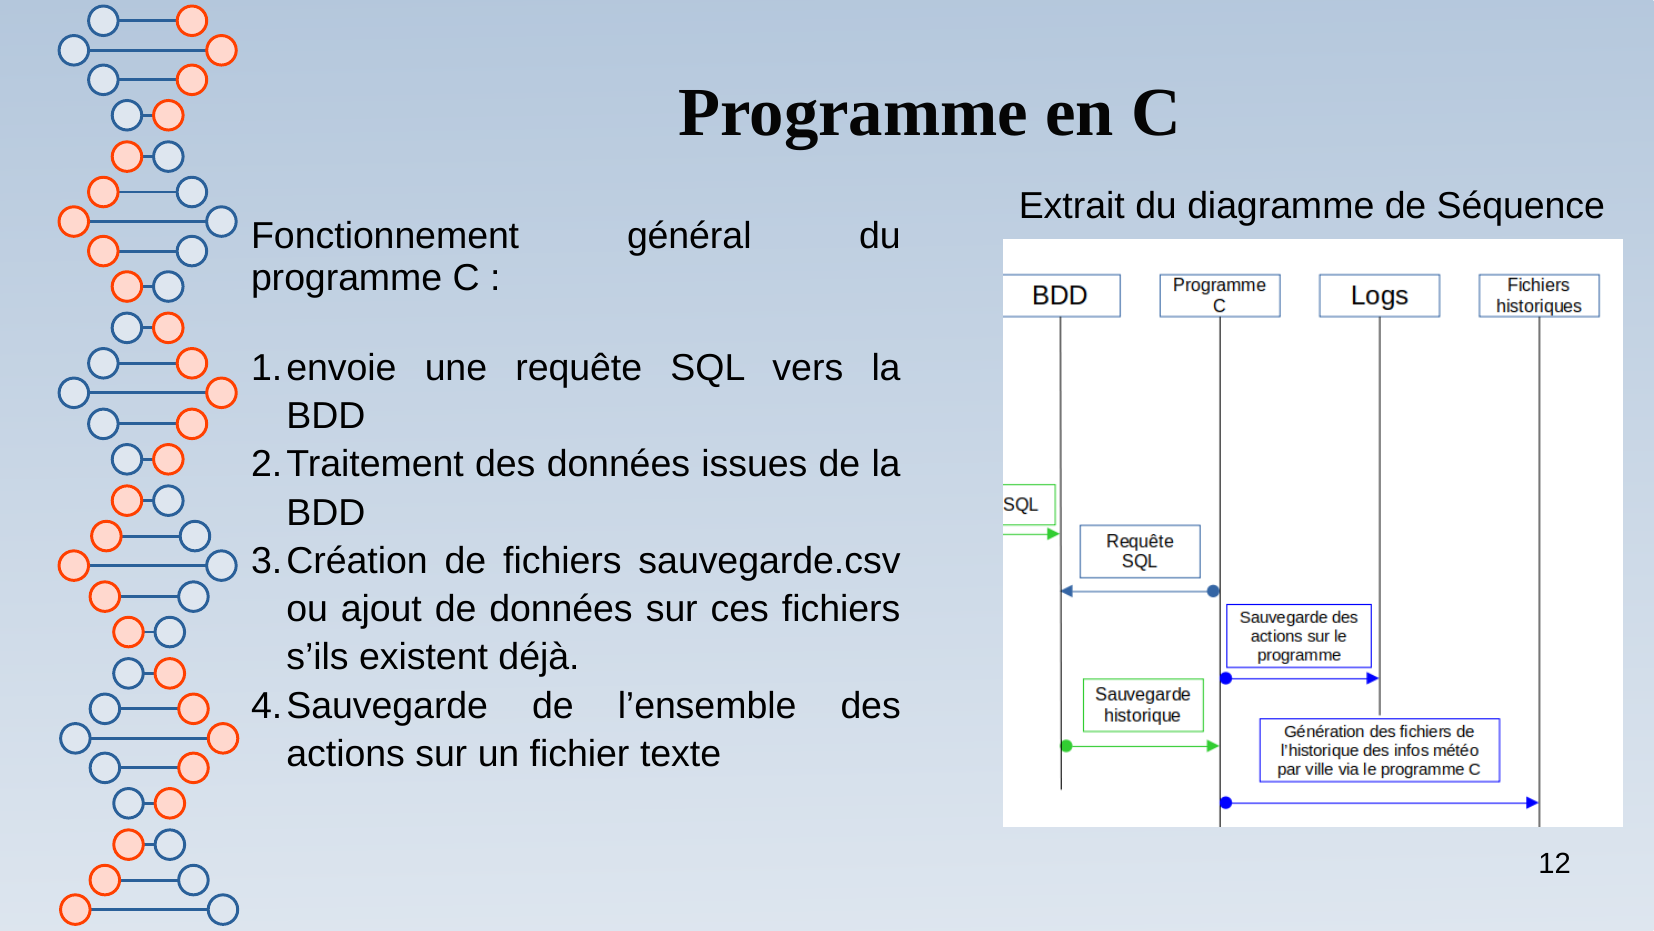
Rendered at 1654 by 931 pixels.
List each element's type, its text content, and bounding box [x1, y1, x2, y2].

picture [1003, 239, 1623, 827]
title Programme en C [265, 35, 1595, 189]
text_box Fonctionnement général du programme C : envoie une requête SQL vers la BDD Traitement des données issues de la BDD Création de fichiers sauvegarde.csv ou ajout de données sur ces fichiers s’ils existent déjà. Sauvegarde de l’ensemble des actions sur un fichier texte [236, 206, 916, 782]
text_box Extrait du diagramme de Séquence [1003, 177, 1625, 237]
